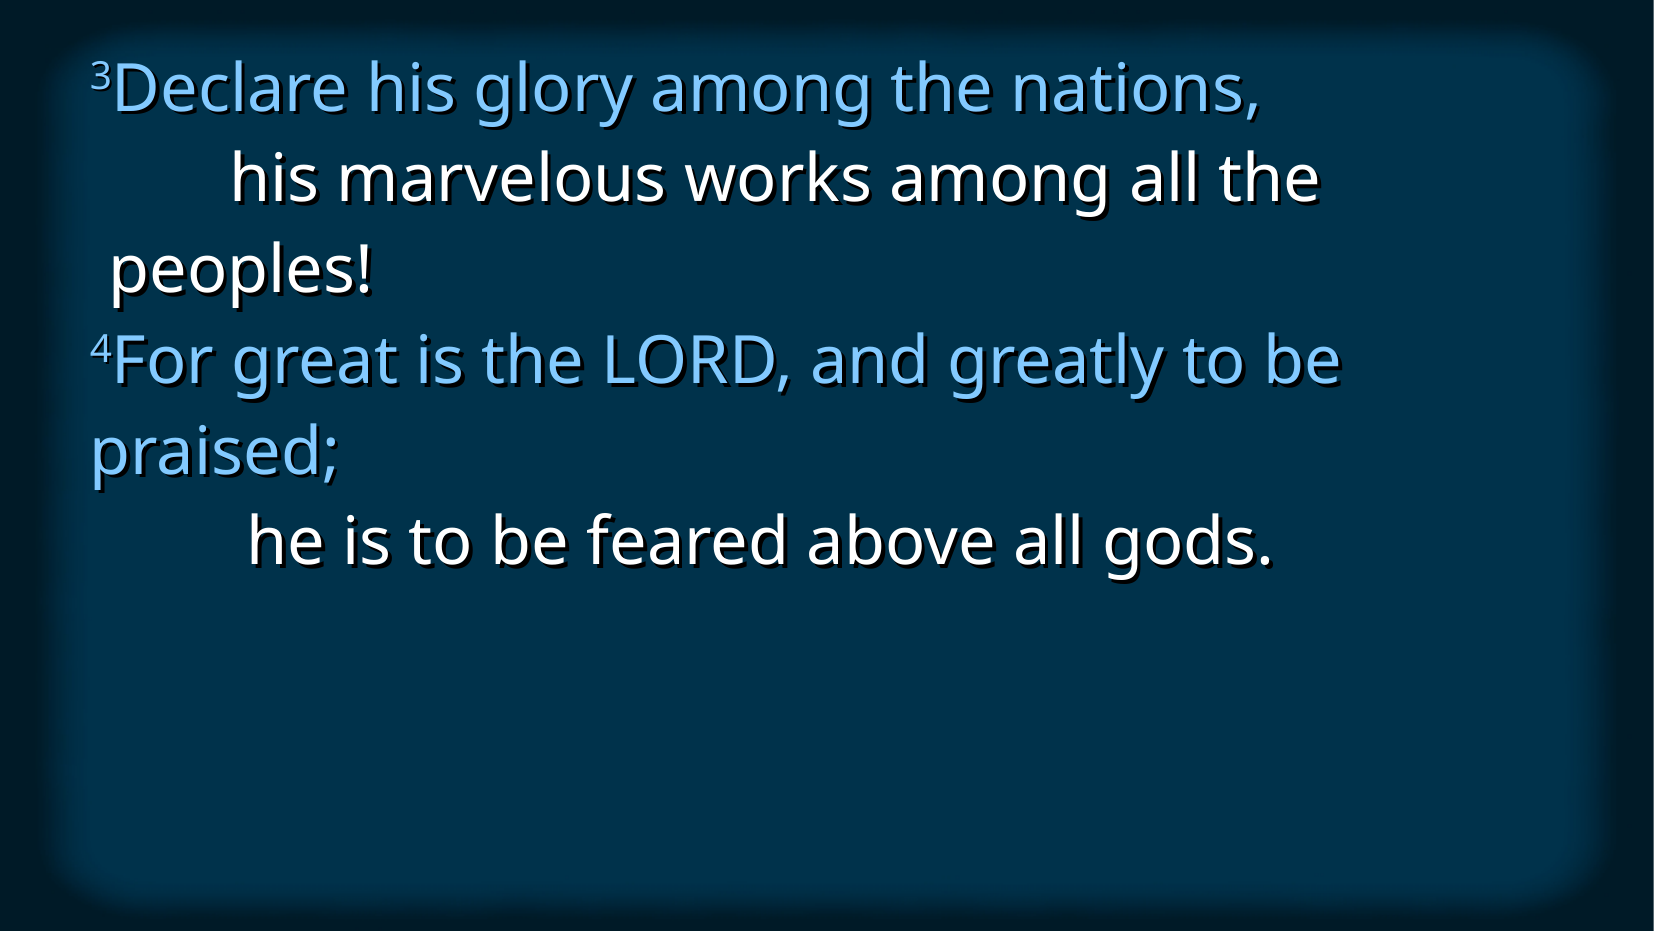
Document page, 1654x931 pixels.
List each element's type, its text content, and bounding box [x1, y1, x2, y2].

picture [0, 0, 1654, 931]
text_box 3Declare his glory among the nations, his marvelous works among all the peoples! 4For great is the LORD, and greatly to be praised; he is to be feared above all gods. [75, 32, 1576, 406]
